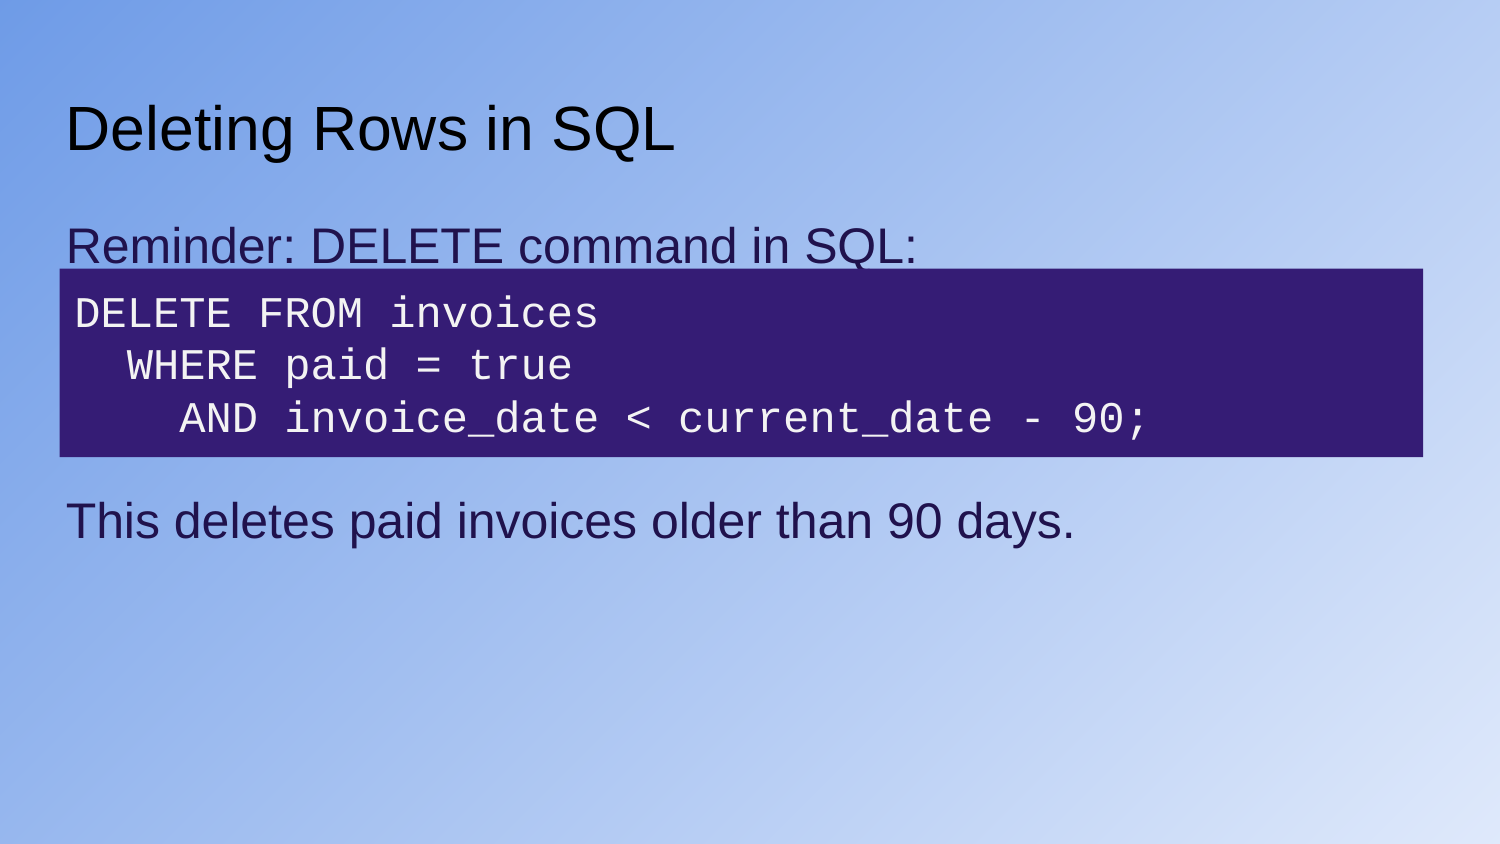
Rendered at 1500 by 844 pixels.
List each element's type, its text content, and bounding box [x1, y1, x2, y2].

text_box DELETE FROM invoices WHERE paid = true AND invoice_date < current_date - 90; [59, 268, 1424, 458]
text_box Reminder: DELETE command in SQL: This deletes paid invoices older than 90 days. [51, 189, 1449, 750]
text_box Deleting Rows in SQL [51, 72, 1449, 167]
